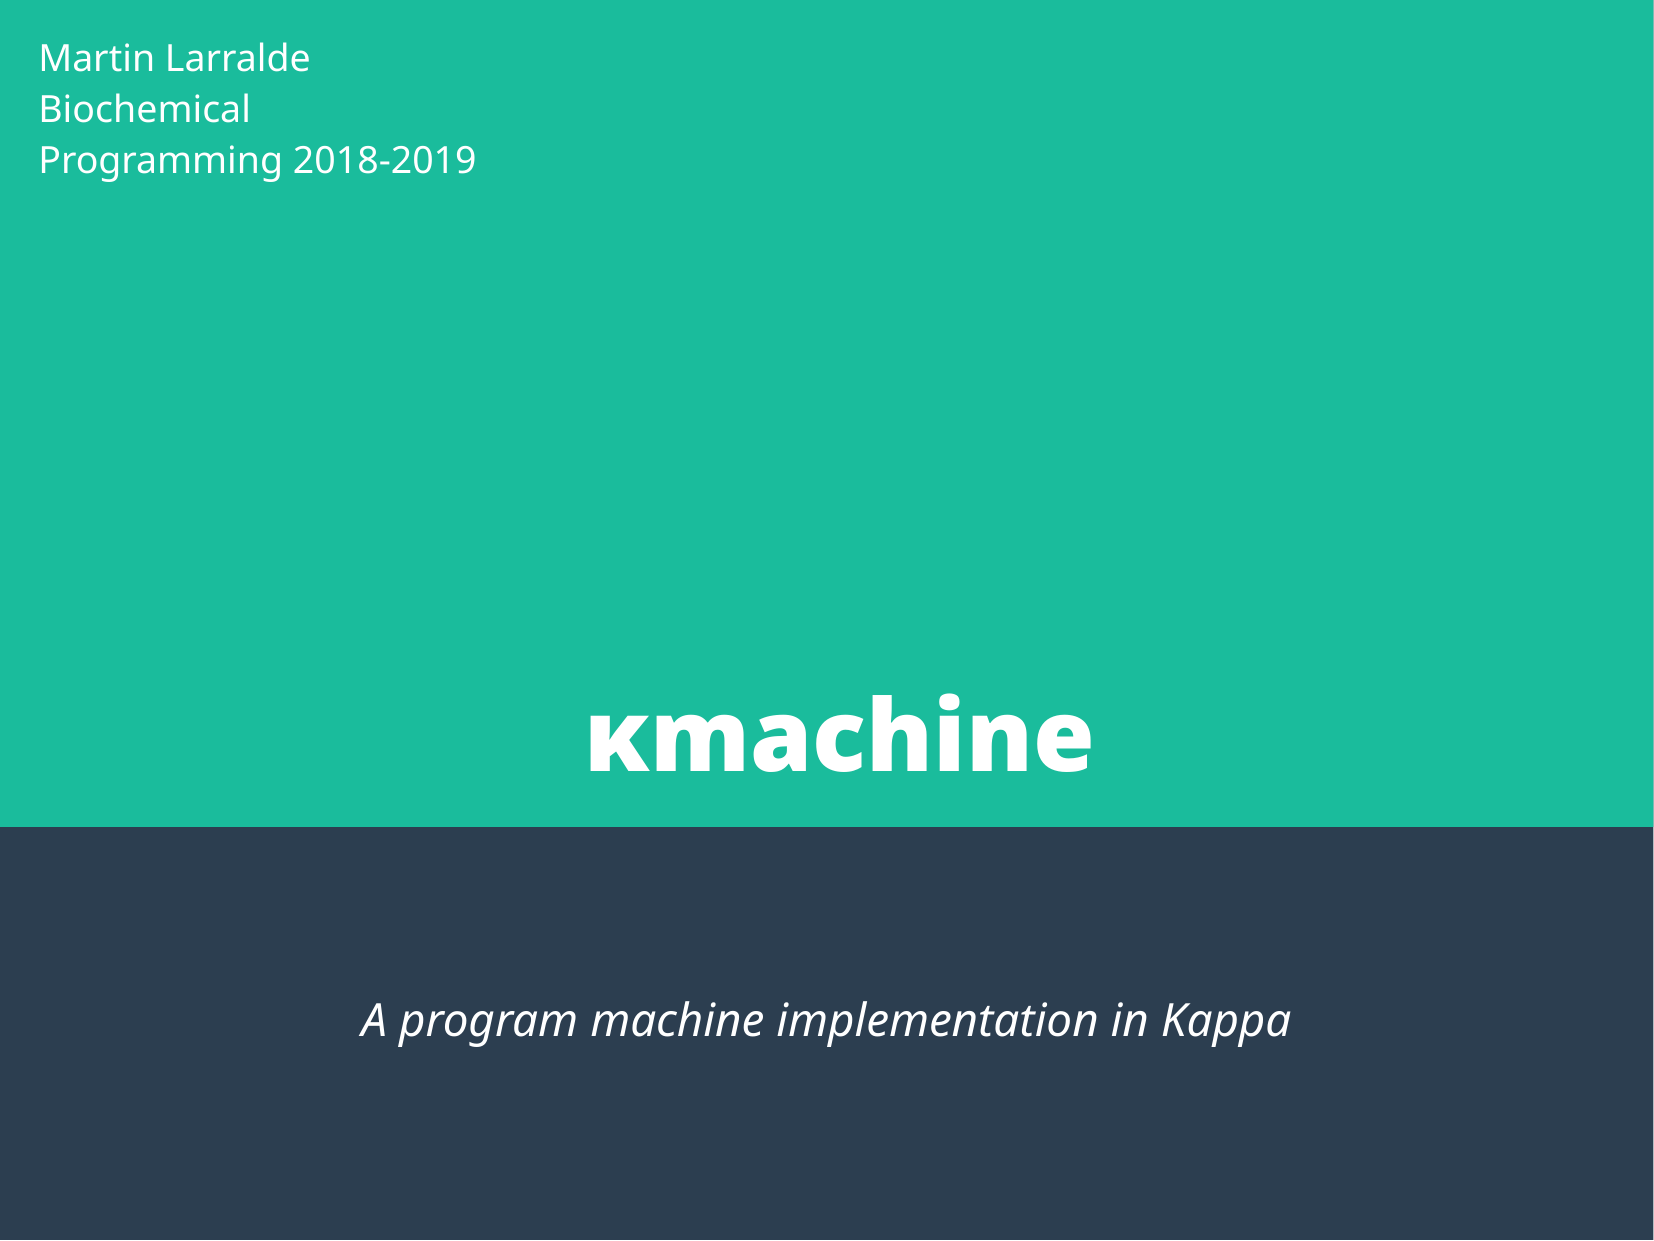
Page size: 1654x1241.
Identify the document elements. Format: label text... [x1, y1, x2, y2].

subtitle A program machine implementation in Kappa [59, 856, 1595, 1182]
title κmachine [59, 604, 1595, 794]
text_box Martin Larralde Biochemical Programming 2018-2019 [23, 23, 520, 228]
